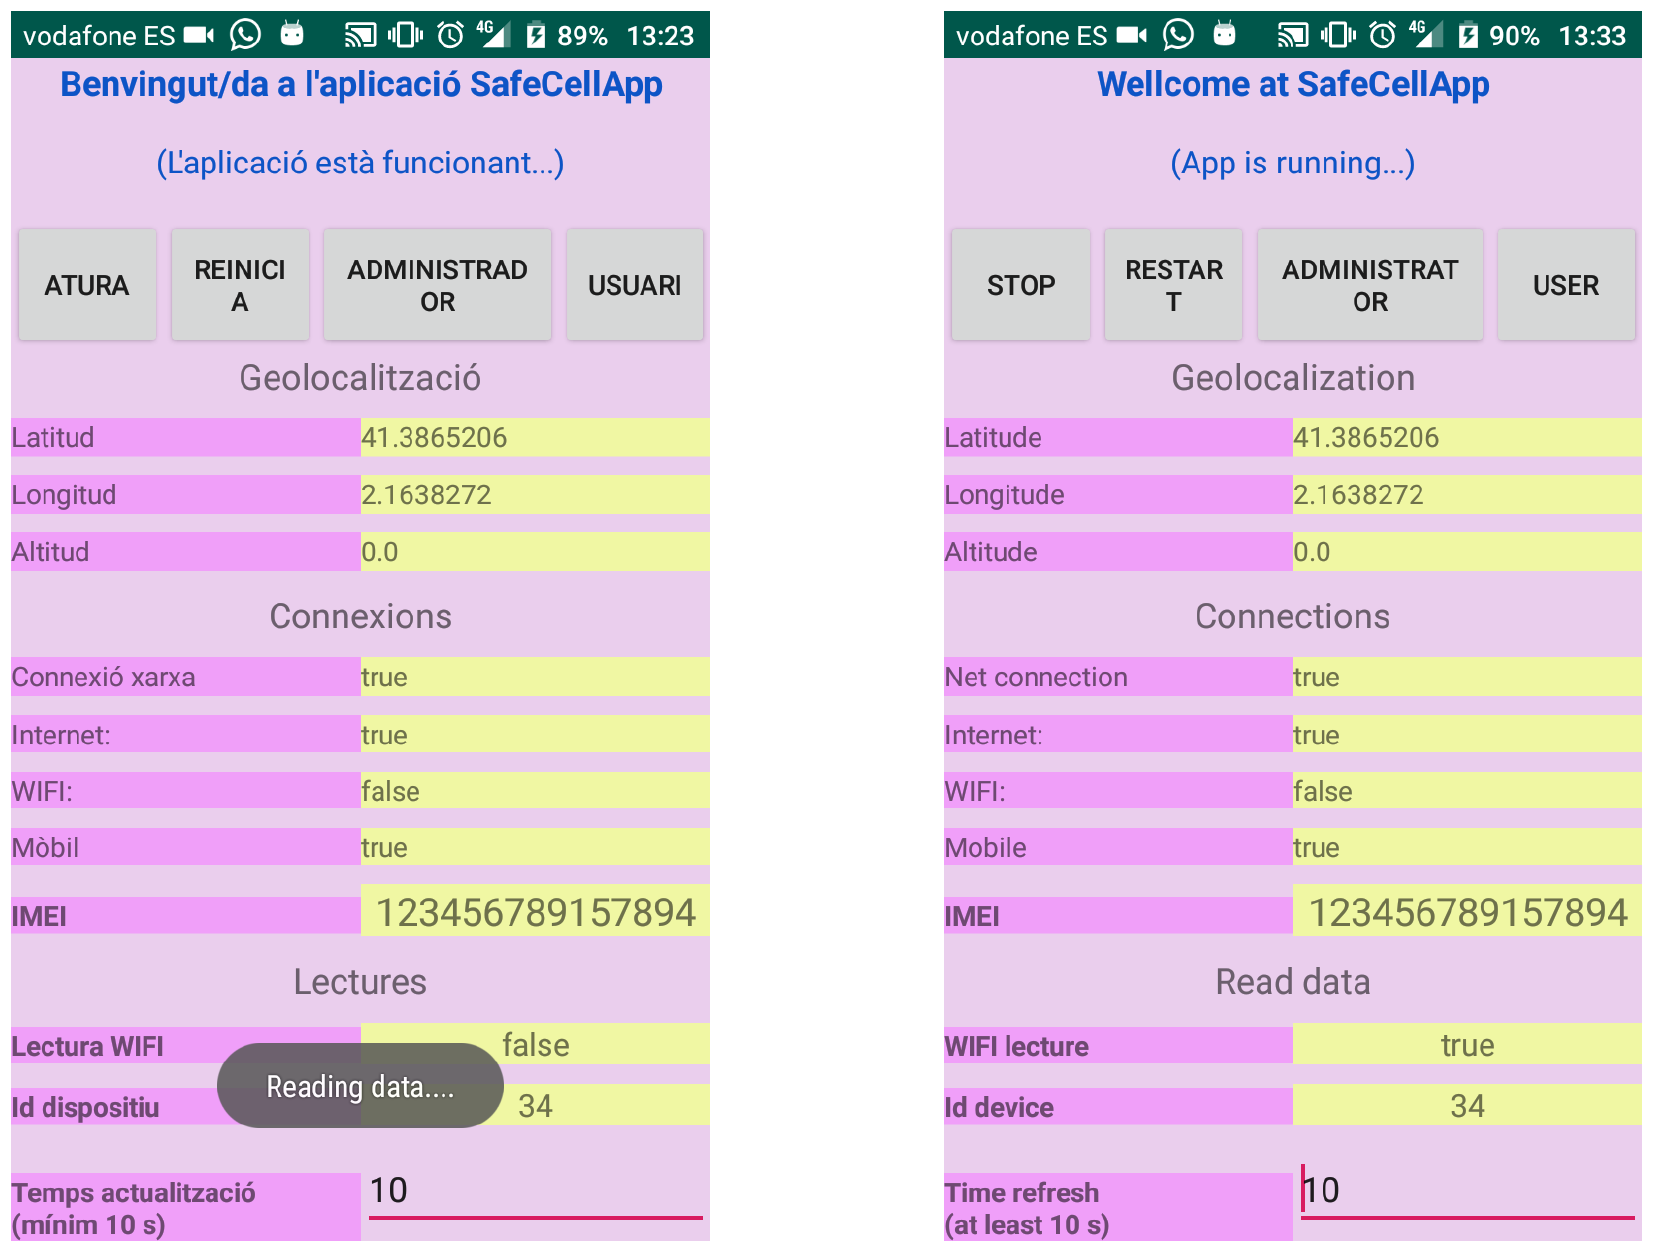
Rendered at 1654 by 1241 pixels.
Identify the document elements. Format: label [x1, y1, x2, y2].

picture [11, 11, 710, 1241]
picture [944, 11, 1642, 1241]
